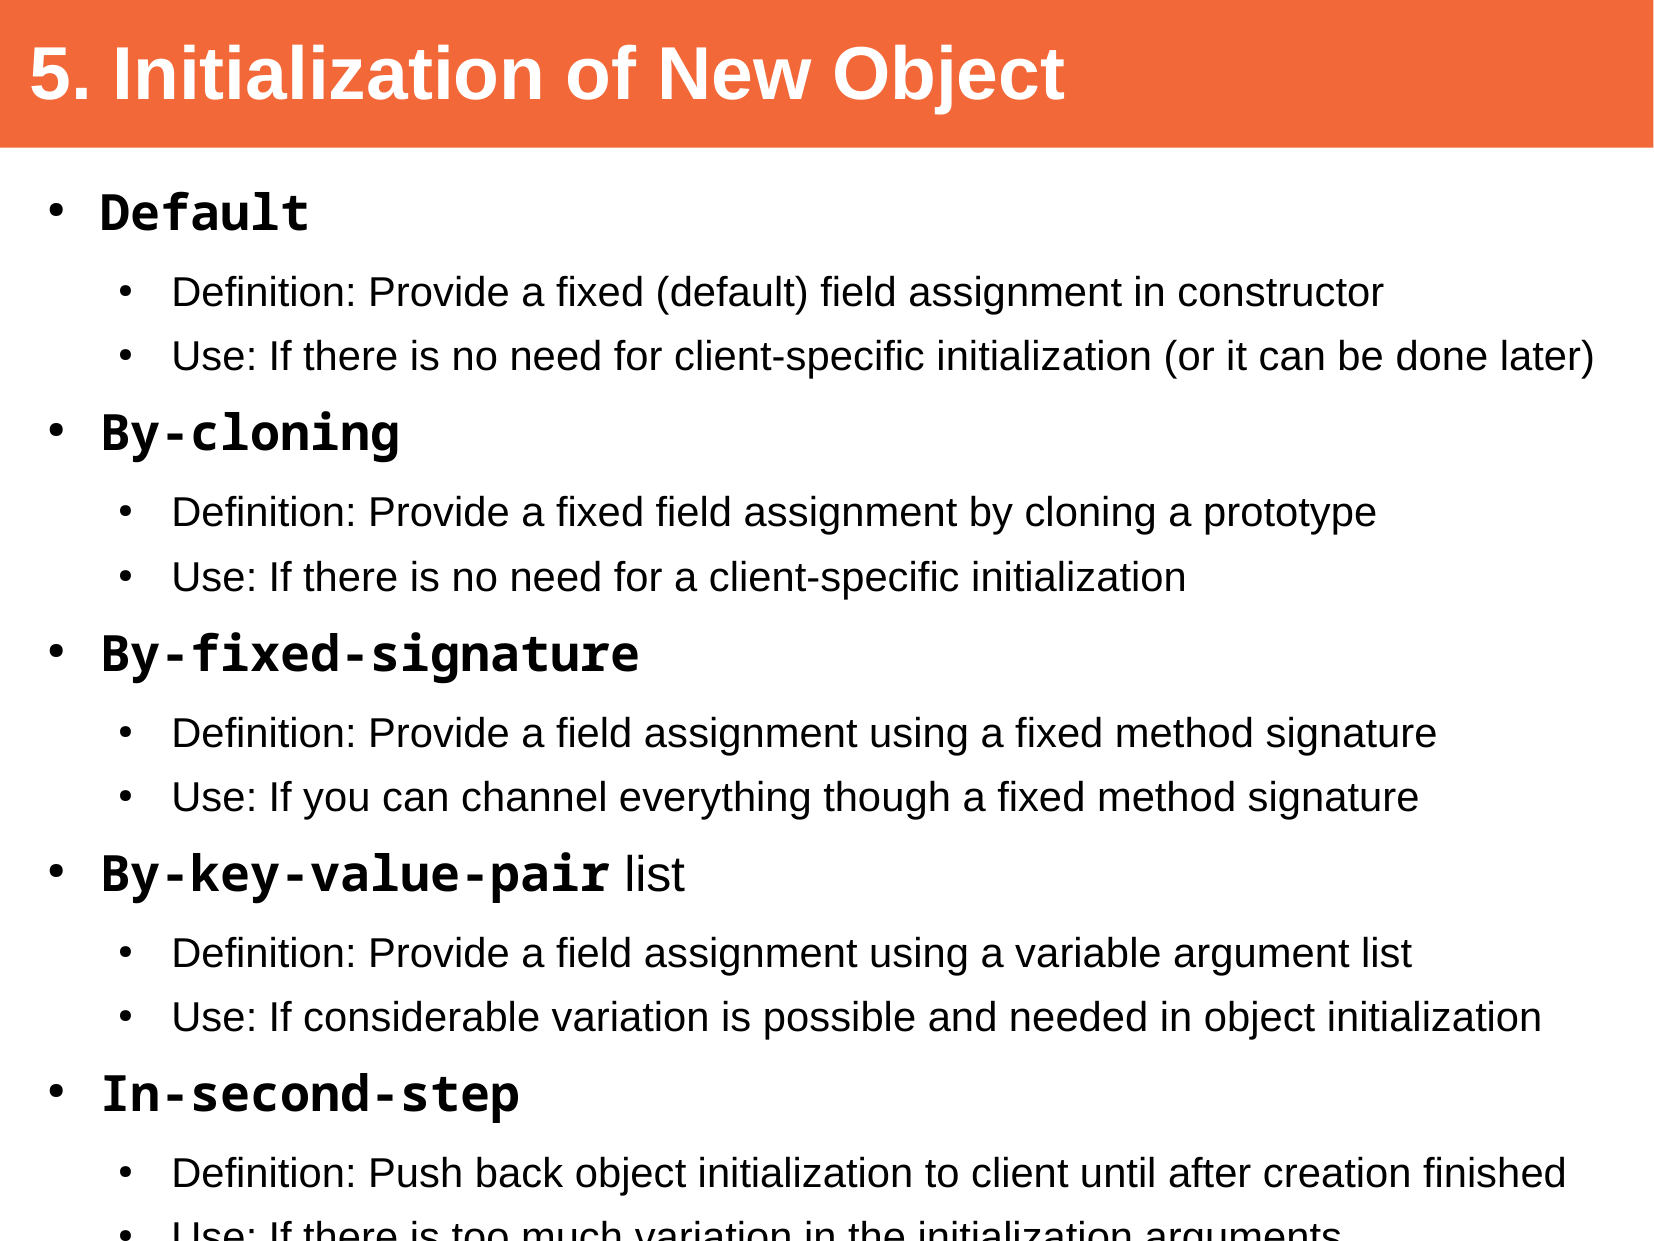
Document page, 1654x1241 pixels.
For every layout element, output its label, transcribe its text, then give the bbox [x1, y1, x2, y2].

list Default Definition: Provide a fixed (default) field assignment in constructor Use: If there is no need for client-specific initialization (or it can be done later) By-cloning Definition: Provide a fixed field assignment by cloning a prototype Use: If there is no need for a client-specific initialization By-fixed-signature Definition: Provide a field assignment using a fixed method signature Use: If you can channel everything though a fixed method signature By-key-value-pair list Definition: Provide a field assignment using a variable argument list Use: If considerable variation is possible and needed in object initialization In-second-step Definition: Push back object initialization to client until after creation finished Use: If there is too much variation in the initialization arguments [29, 177, 1625, 1211]
title 5. Initialization of New Object [0, 0, 1654, 148]
